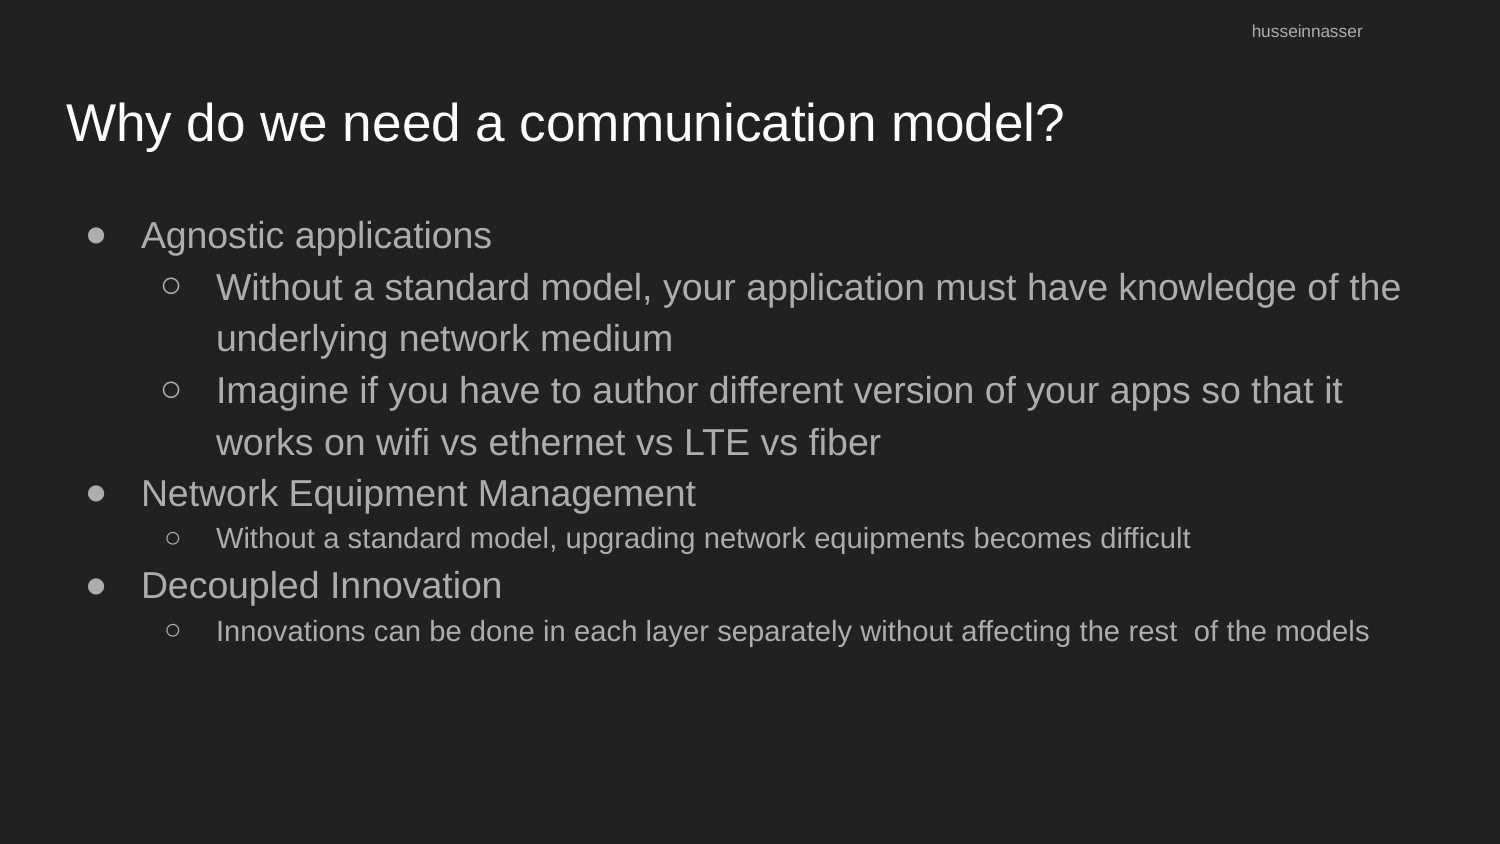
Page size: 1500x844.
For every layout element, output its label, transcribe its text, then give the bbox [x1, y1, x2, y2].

subtitle husseinnasser [1236, 11, 1492, 53]
list Agnostic applications Without a standard model, your application must have knowledge of the underlying network medium Imagine if you have to author different version of your apps so that it works on wifi vs ethernet vs LTE vs fiber Network Equipment Management Without a standard model, upgrading network equipments becomes difficult Decoupled Innovation Innovations can be done in each layer separately without affecting the rest of the models [51, 189, 1449, 750]
title Why do we need a communication model? [51, 72, 1449, 167]
